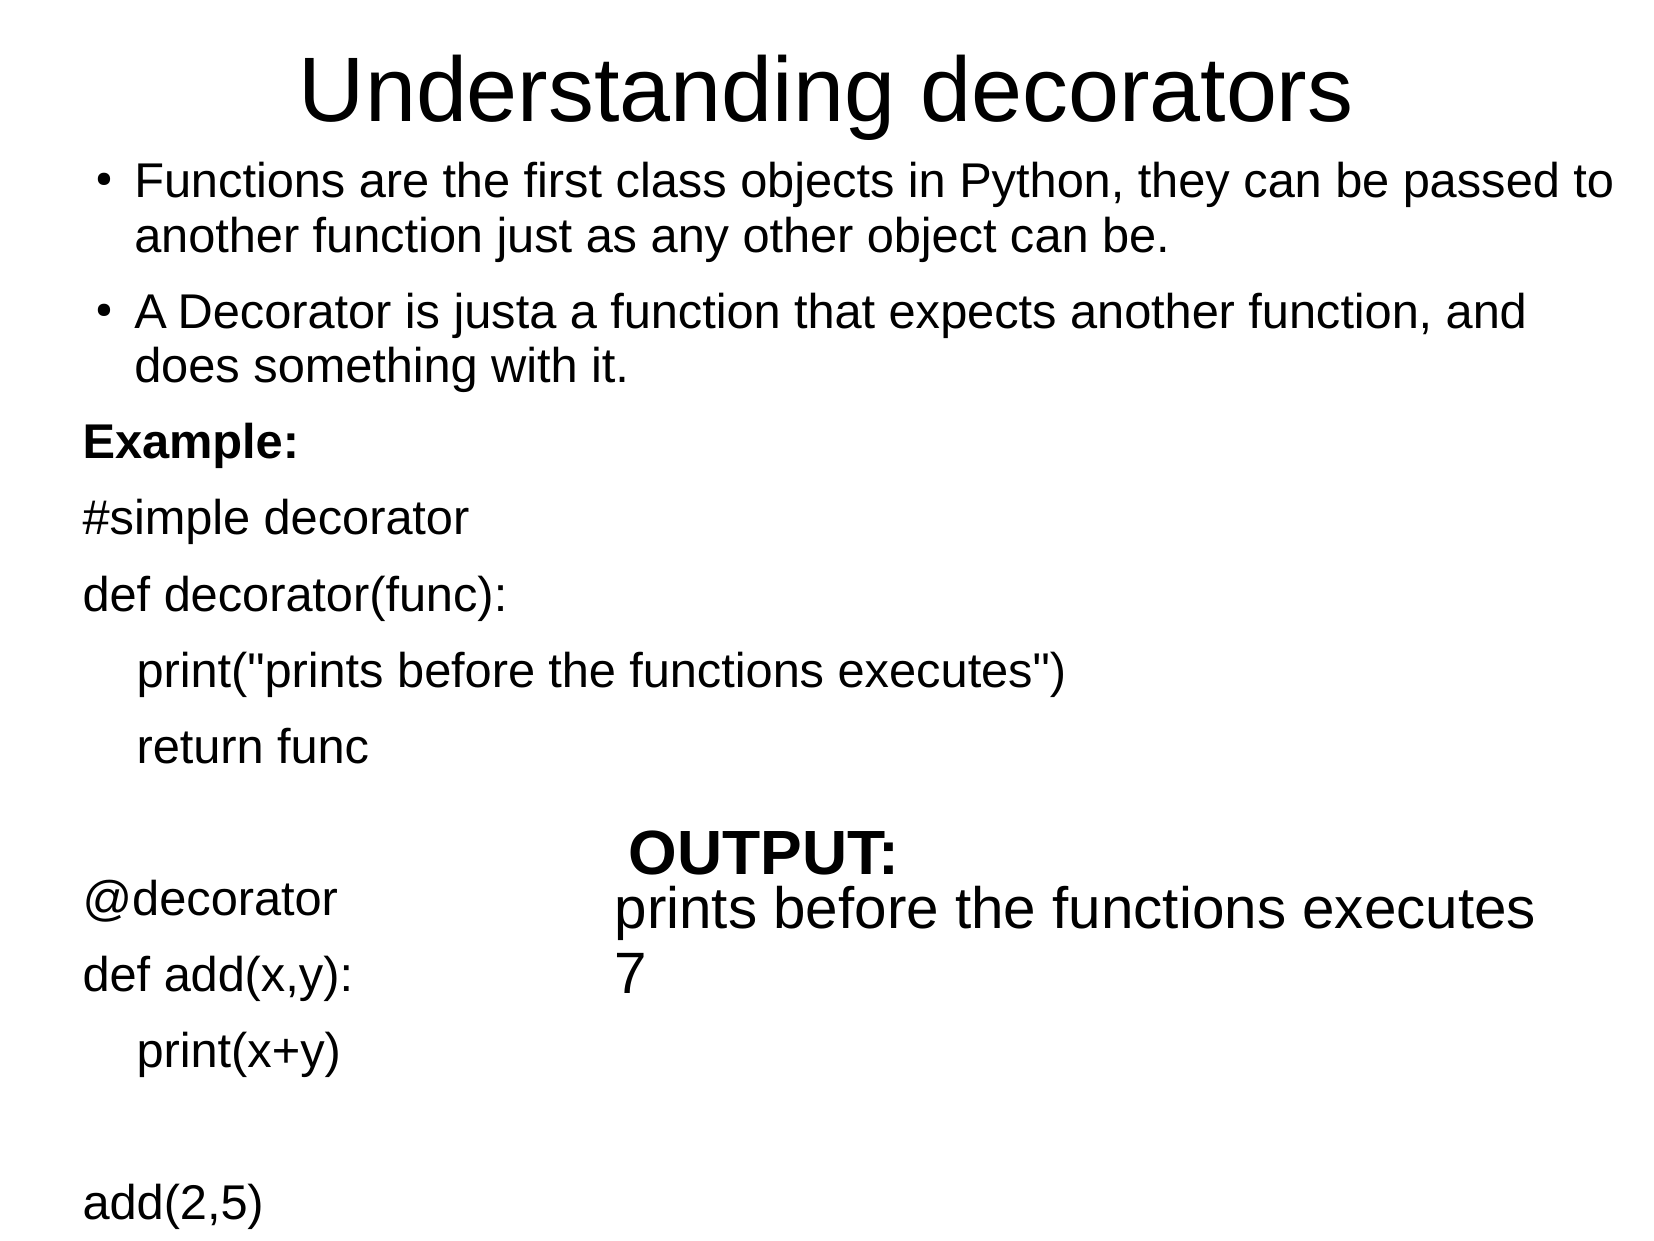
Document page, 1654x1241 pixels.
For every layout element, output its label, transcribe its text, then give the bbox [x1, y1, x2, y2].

text_box OUTPUT: [614, 810, 1052, 965]
title Understanding decorators [82, 38, 1571, 141]
list Functions are the first class objects in Python, they can be passed to another function just as any other object can be. A Decorator is justa a function that expects another function, and does something with it. Example: #simple decorator def decorator(func): print("prints before the functions executes") return func @decorator def add(x,y): print(x+y) add(2,5) [82, 153, 1642, 1241]
text_box prints before the functions executes 7 [599, 868, 1607, 1111]
